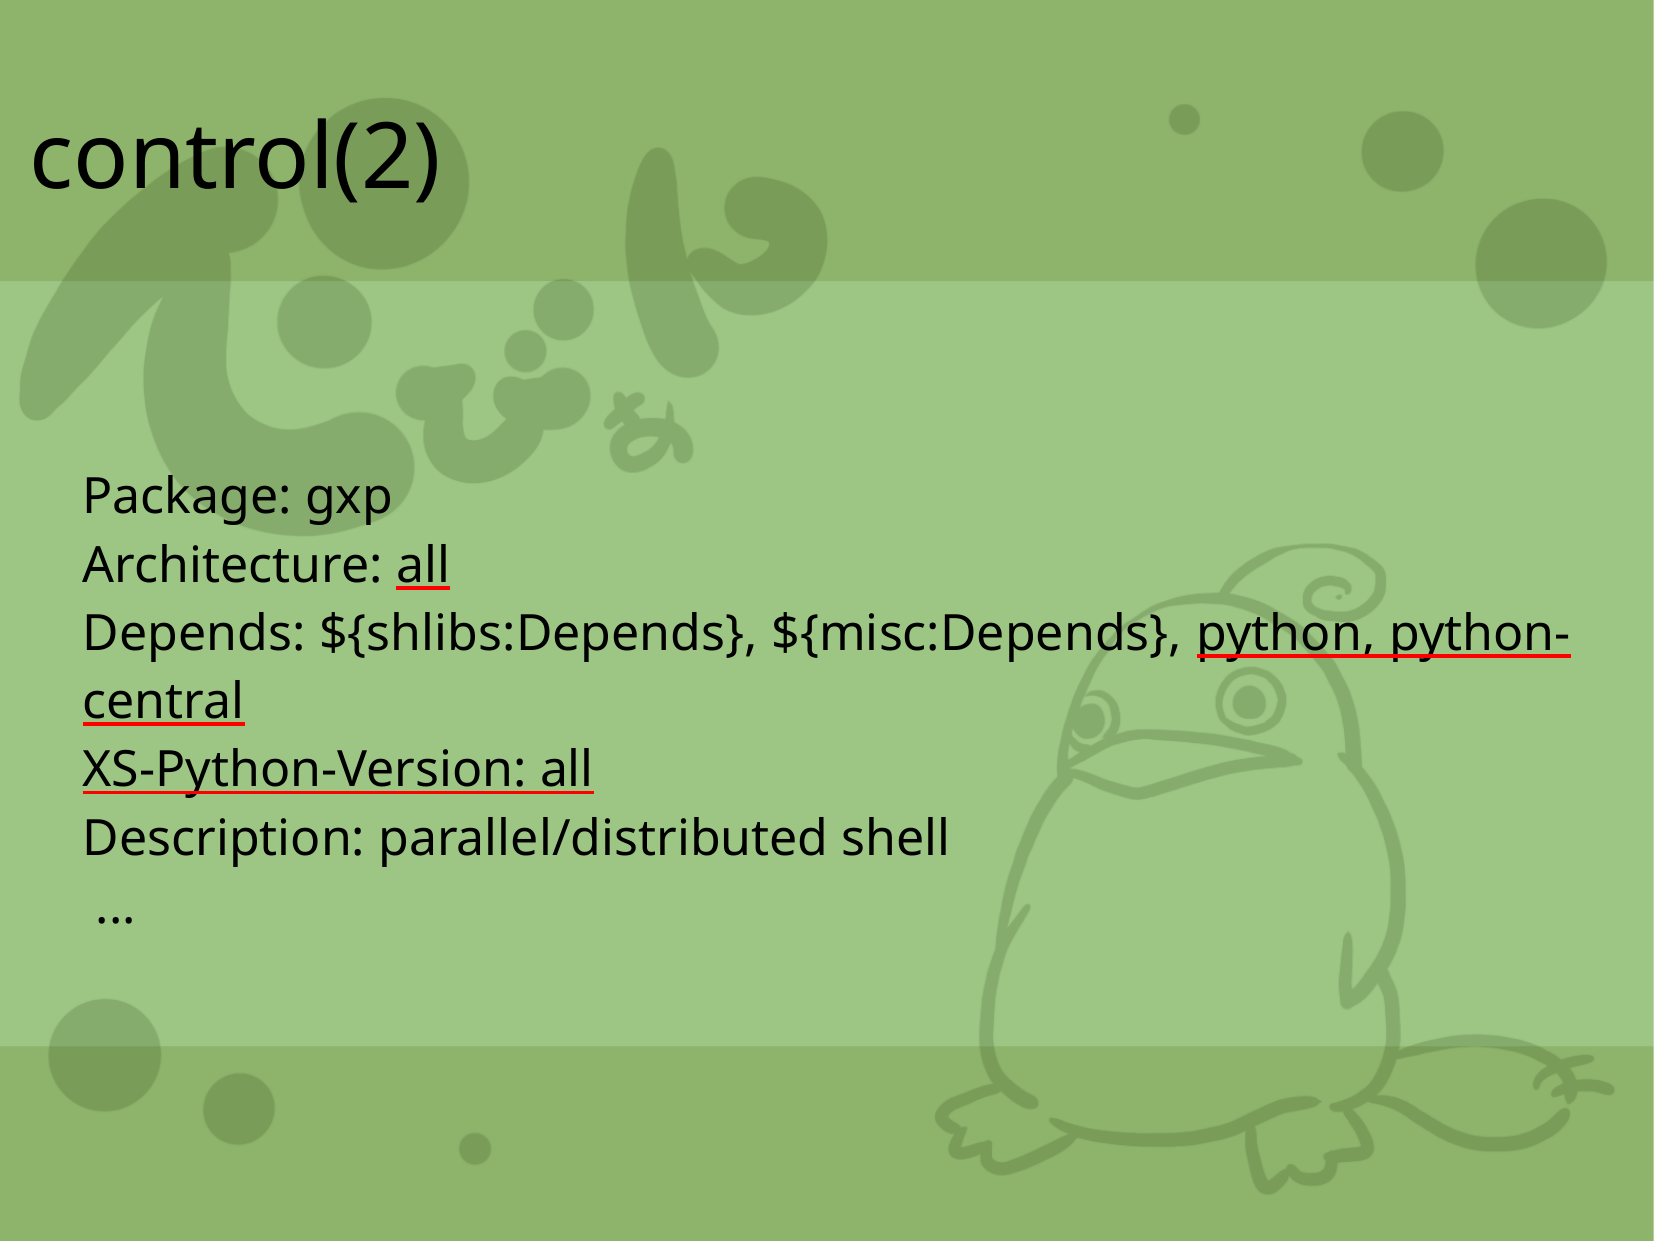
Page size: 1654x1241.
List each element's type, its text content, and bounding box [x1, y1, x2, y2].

title control(2) [29, 49, 1625, 257]
subtitle Package: gxp Architecture: all Depends: ${shlibs:Depends}, ${misc:Depends}, python, python-central XS-Python-Version: all Description: parallel/distributed shell ... [82, 289, 1571, 1109]
picture [0, 0, 1654, 1241]
